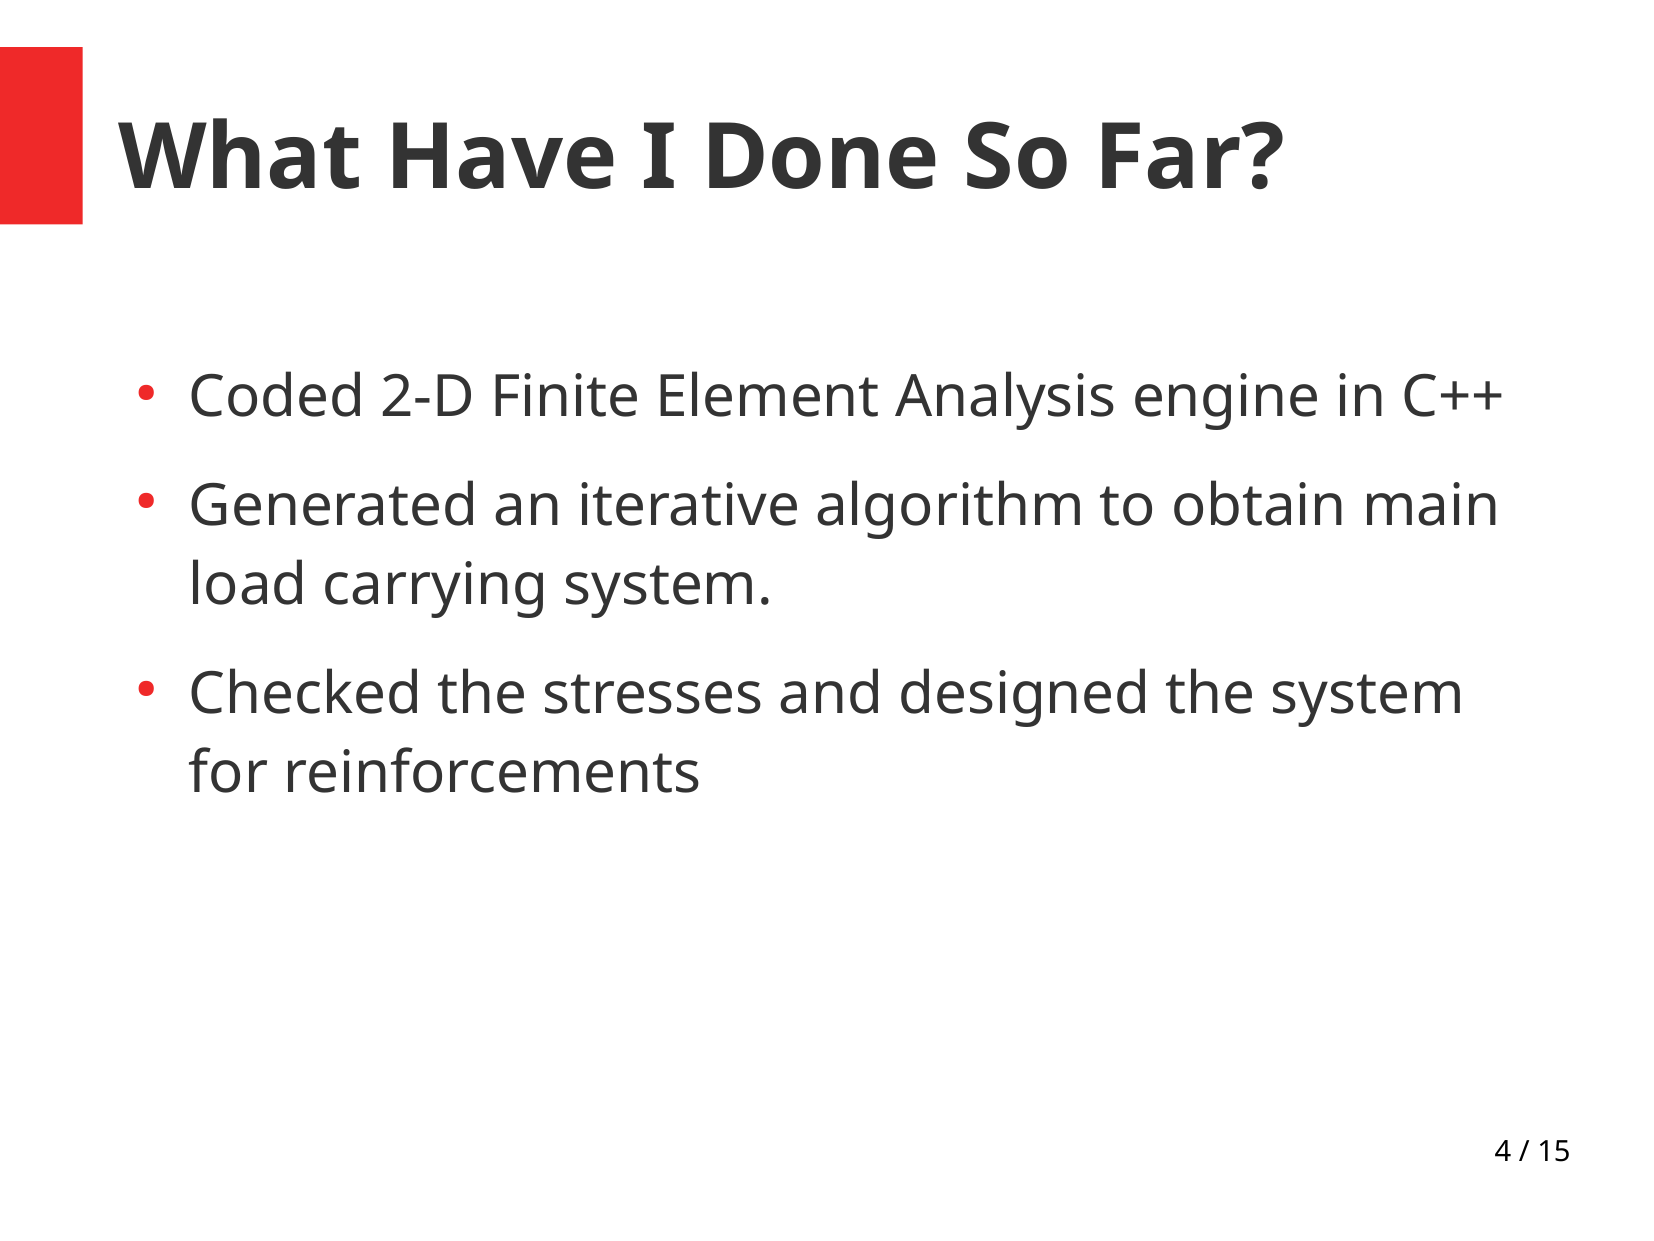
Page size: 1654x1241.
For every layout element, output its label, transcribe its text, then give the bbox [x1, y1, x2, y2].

list Coded 2-D Finite Element Analysis engine in C++ Generated an iterative algorithm to obtain main load carrying system. Checked the stresses and designed the system for reinforcements [118, 354, 1536, 1074]
title What Have I Done So Far? [118, 49, 1571, 257]
